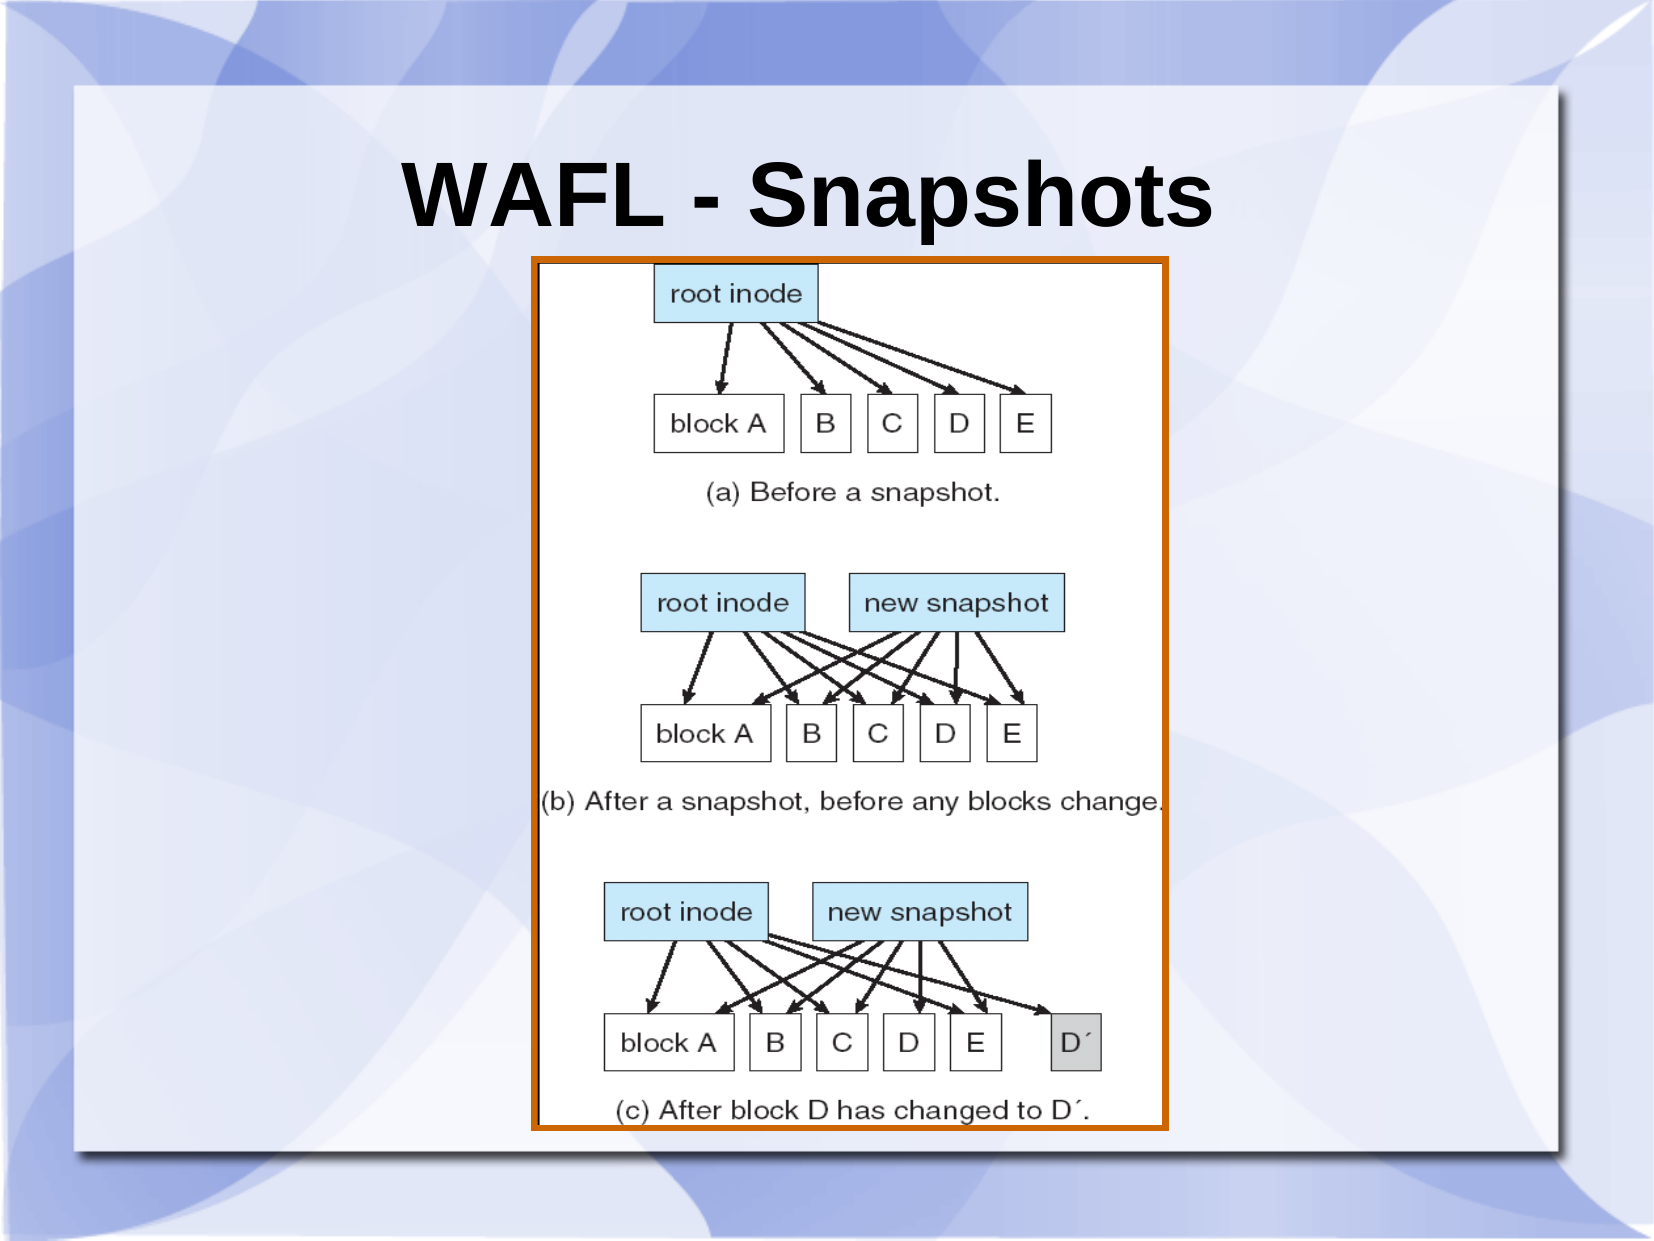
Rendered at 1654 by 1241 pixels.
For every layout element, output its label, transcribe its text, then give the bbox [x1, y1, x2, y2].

picture [0, 0, 1654, 1241]
title WAFL - Snapshots [82, 90, 1536, 298]
